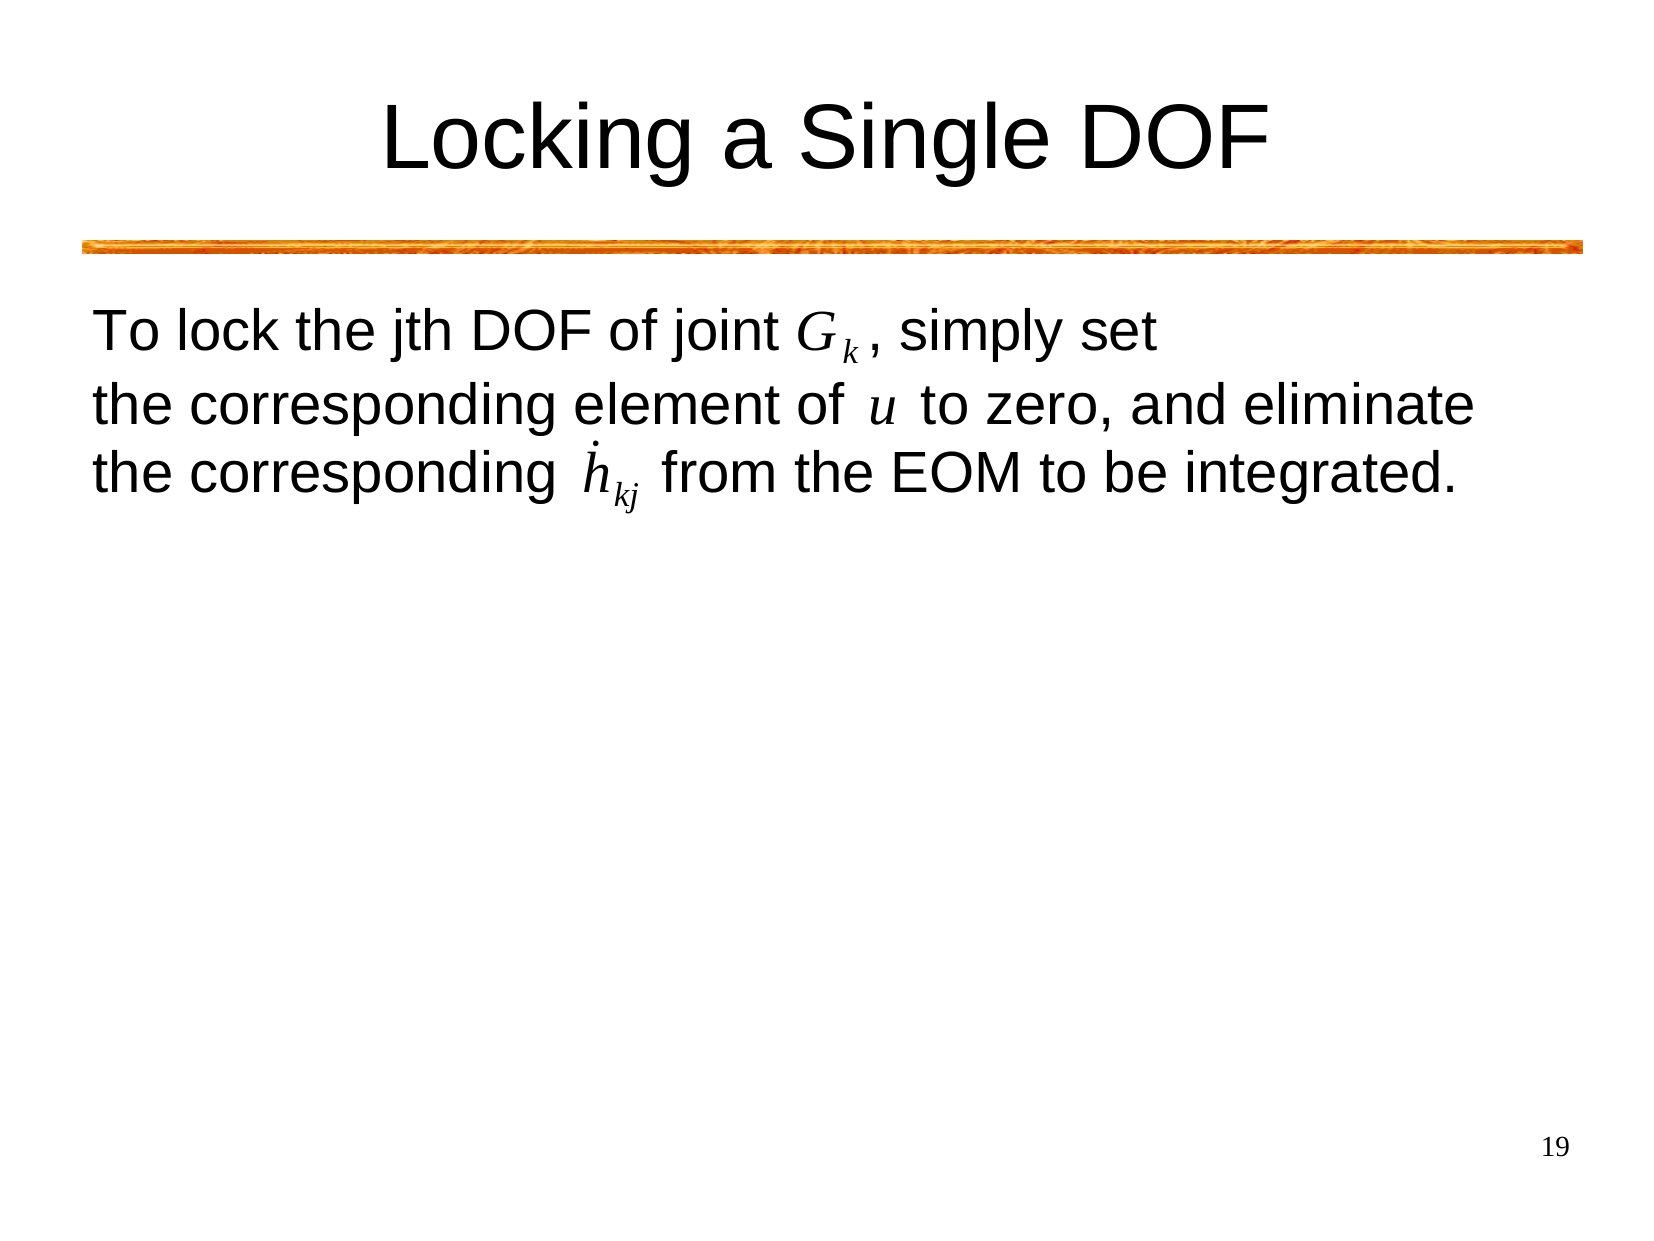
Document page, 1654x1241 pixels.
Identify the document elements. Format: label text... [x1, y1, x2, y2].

chart [85, 297, 1500, 514]
picture [82, 240, 1583, 254]
title Locking a Single DOF [82, 56, 1571, 218]
